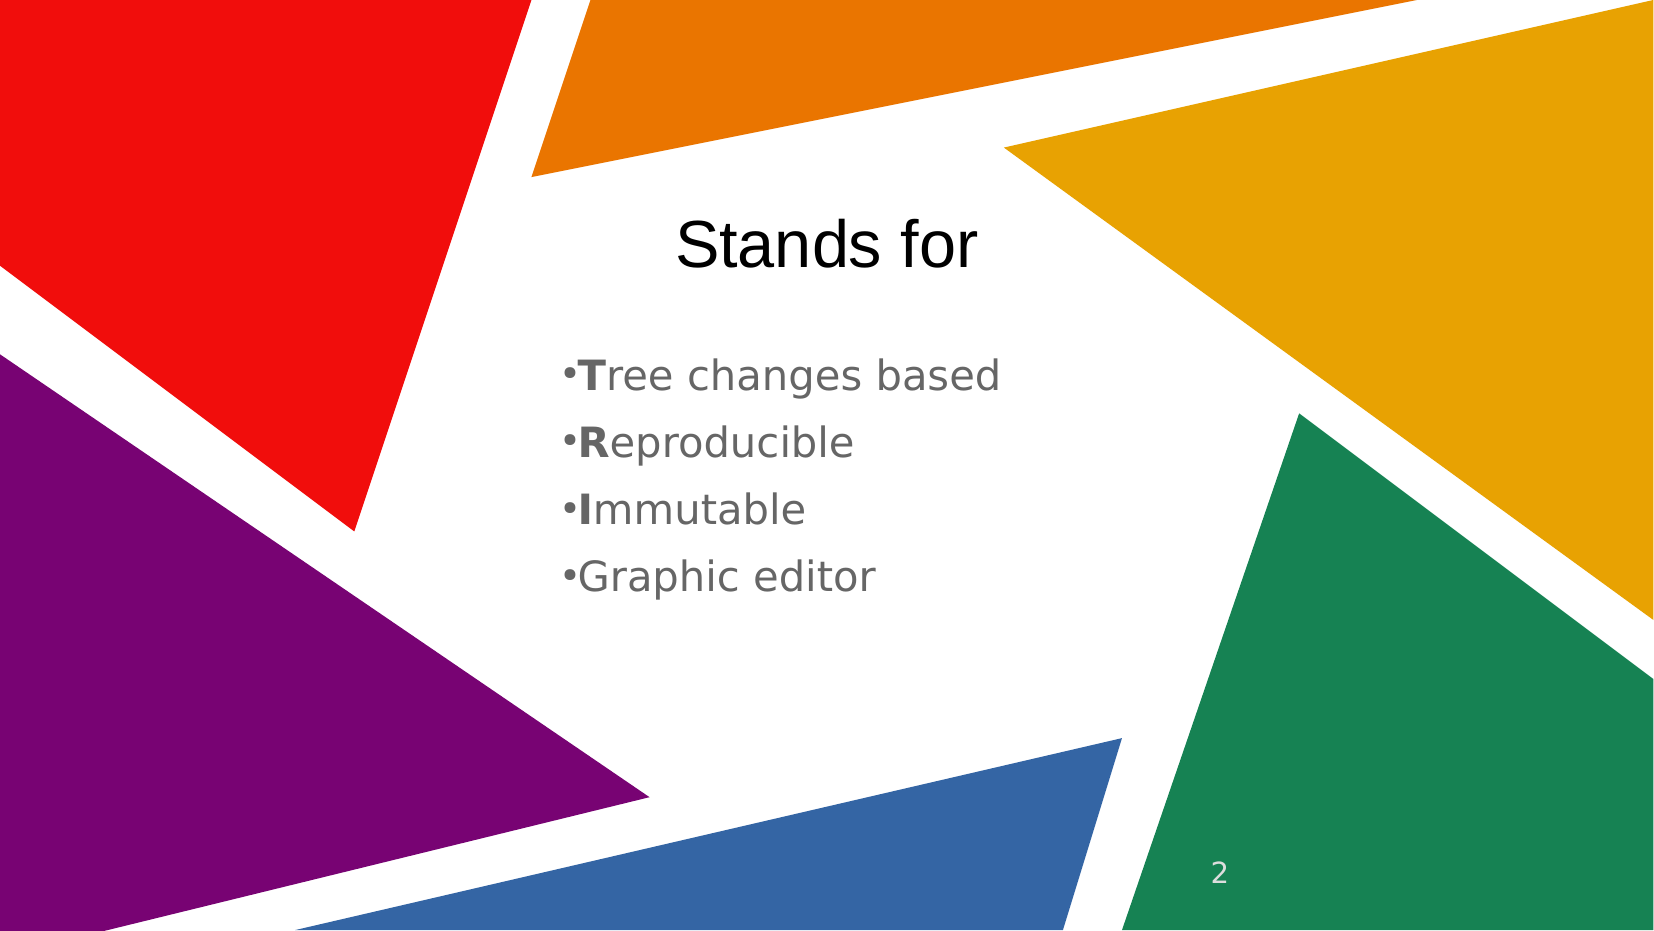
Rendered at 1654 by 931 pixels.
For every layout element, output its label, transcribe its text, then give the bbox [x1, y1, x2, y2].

list Tree changes based Reproducible Immutable Graphic editor [562, 354, 1272, 768]
text_box <number> [1210, 856, 1595, 916]
title Stands for [488, 200, 1165, 282]
